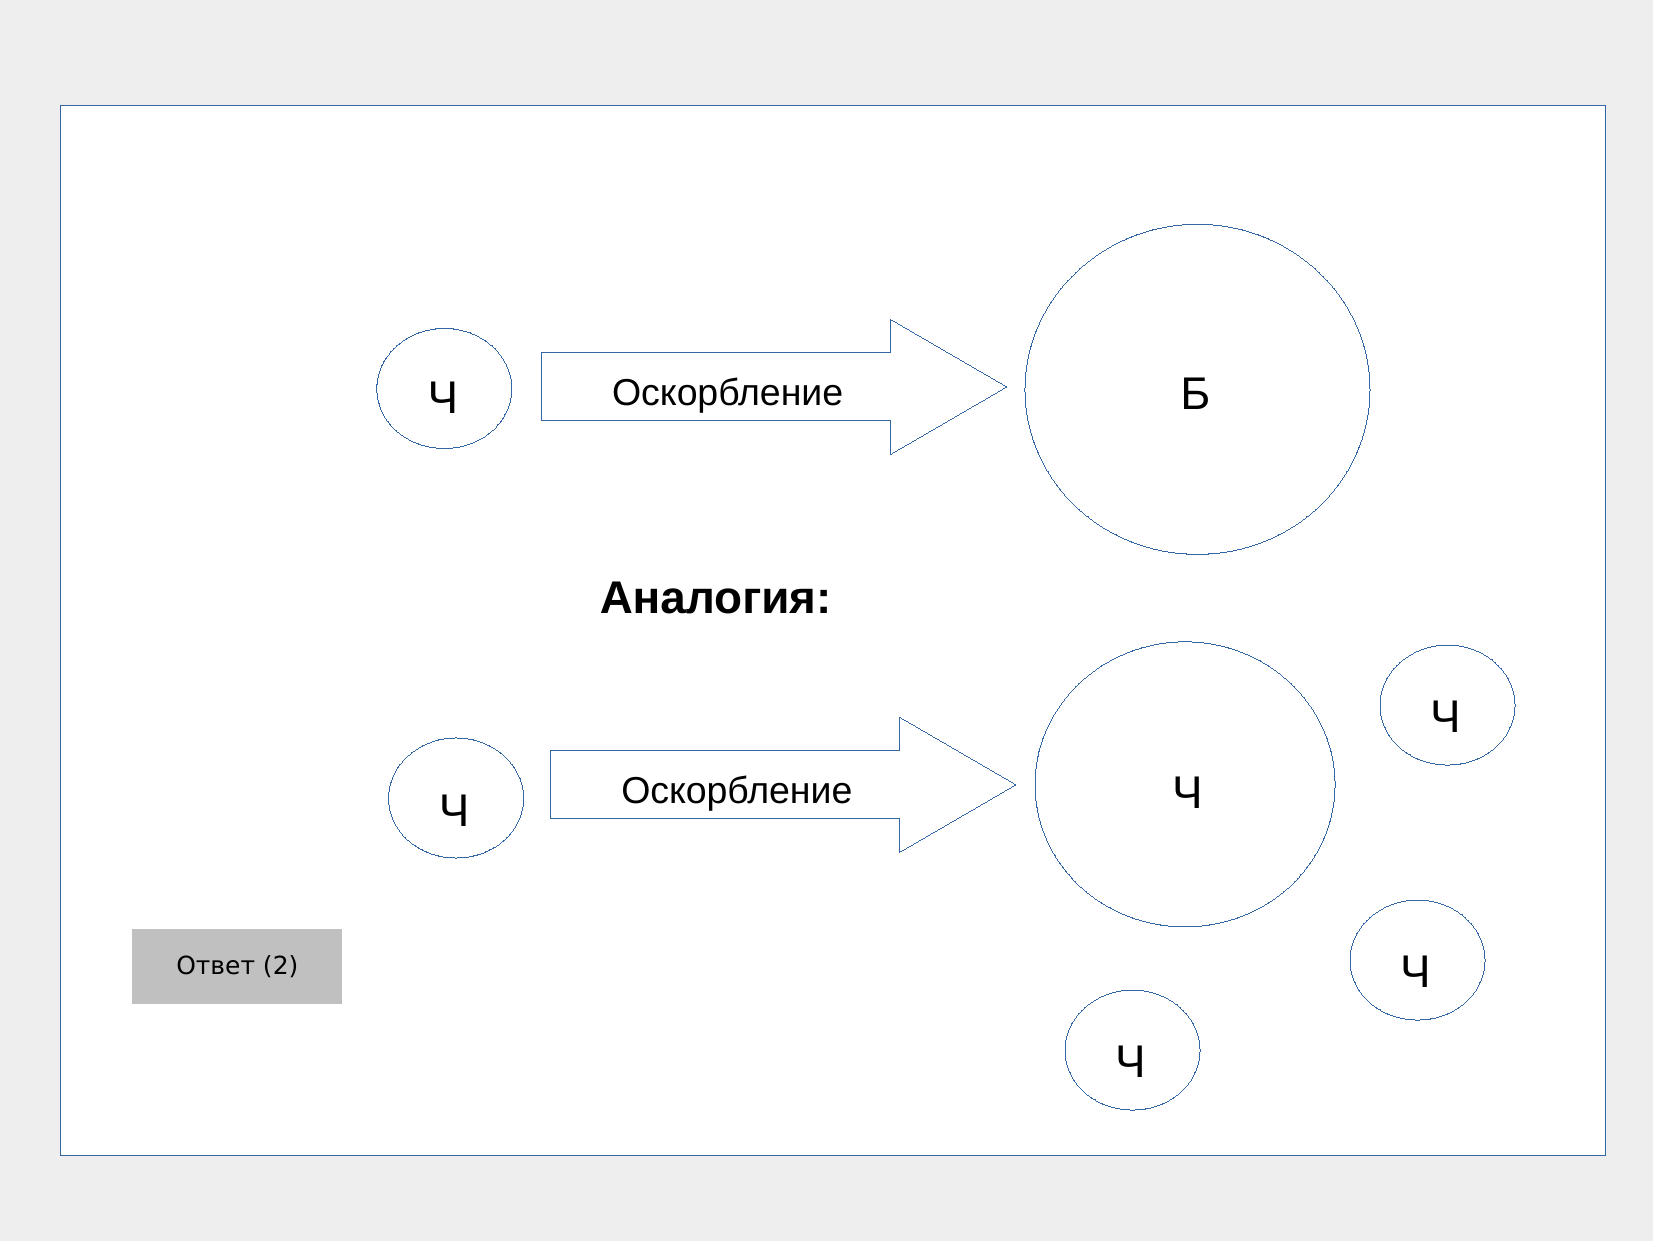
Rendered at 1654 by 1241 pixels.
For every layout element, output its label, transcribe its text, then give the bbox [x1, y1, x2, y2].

text_box Оскорбление [606, 762, 869, 815]
text_box Ч [423, 777, 485, 838]
text_box Ч [412, 364, 473, 425]
text_box Ч [1157, 759, 1210, 821]
text_box [60, 105, 1606, 1156]
text_box Б [1165, 360, 1226, 422]
text_box Ч [1385, 939, 1446, 1000]
text_box Аналогия: [585, 564, 848, 625]
text_box Ч [1415, 684, 1476, 745]
text_box Оскорбление [597, 364, 860, 417]
text_box Ч [1100, 1029, 1161, 1090]
